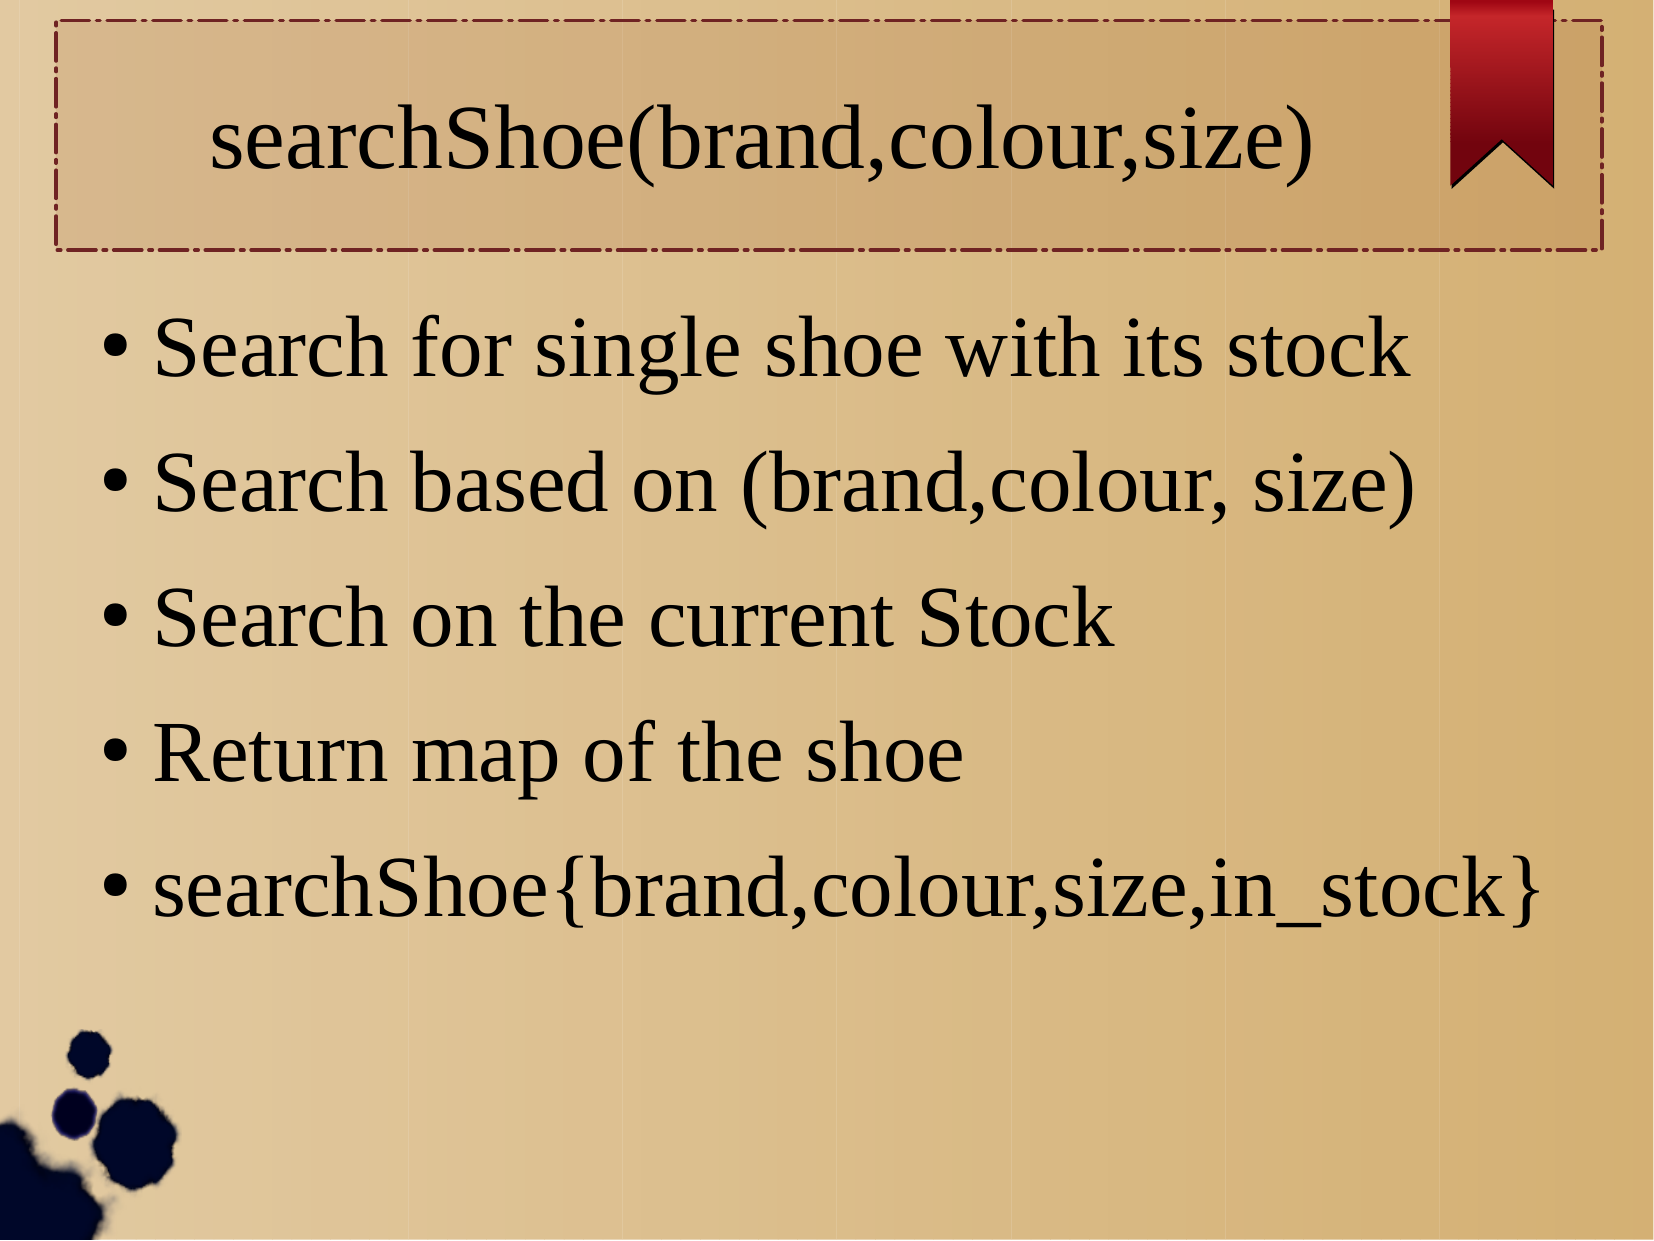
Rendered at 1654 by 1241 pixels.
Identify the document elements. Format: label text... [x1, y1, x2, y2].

list Search for single shoe with its stock Search based on (brand,colour, size) Search on the current Stock Return map of the shoe searchShoe{brand,colour,size,in_stock} [82, 299, 1571, 1019]
title searchShoe(brand,colour,size) [82, 47, 1412, 229]
